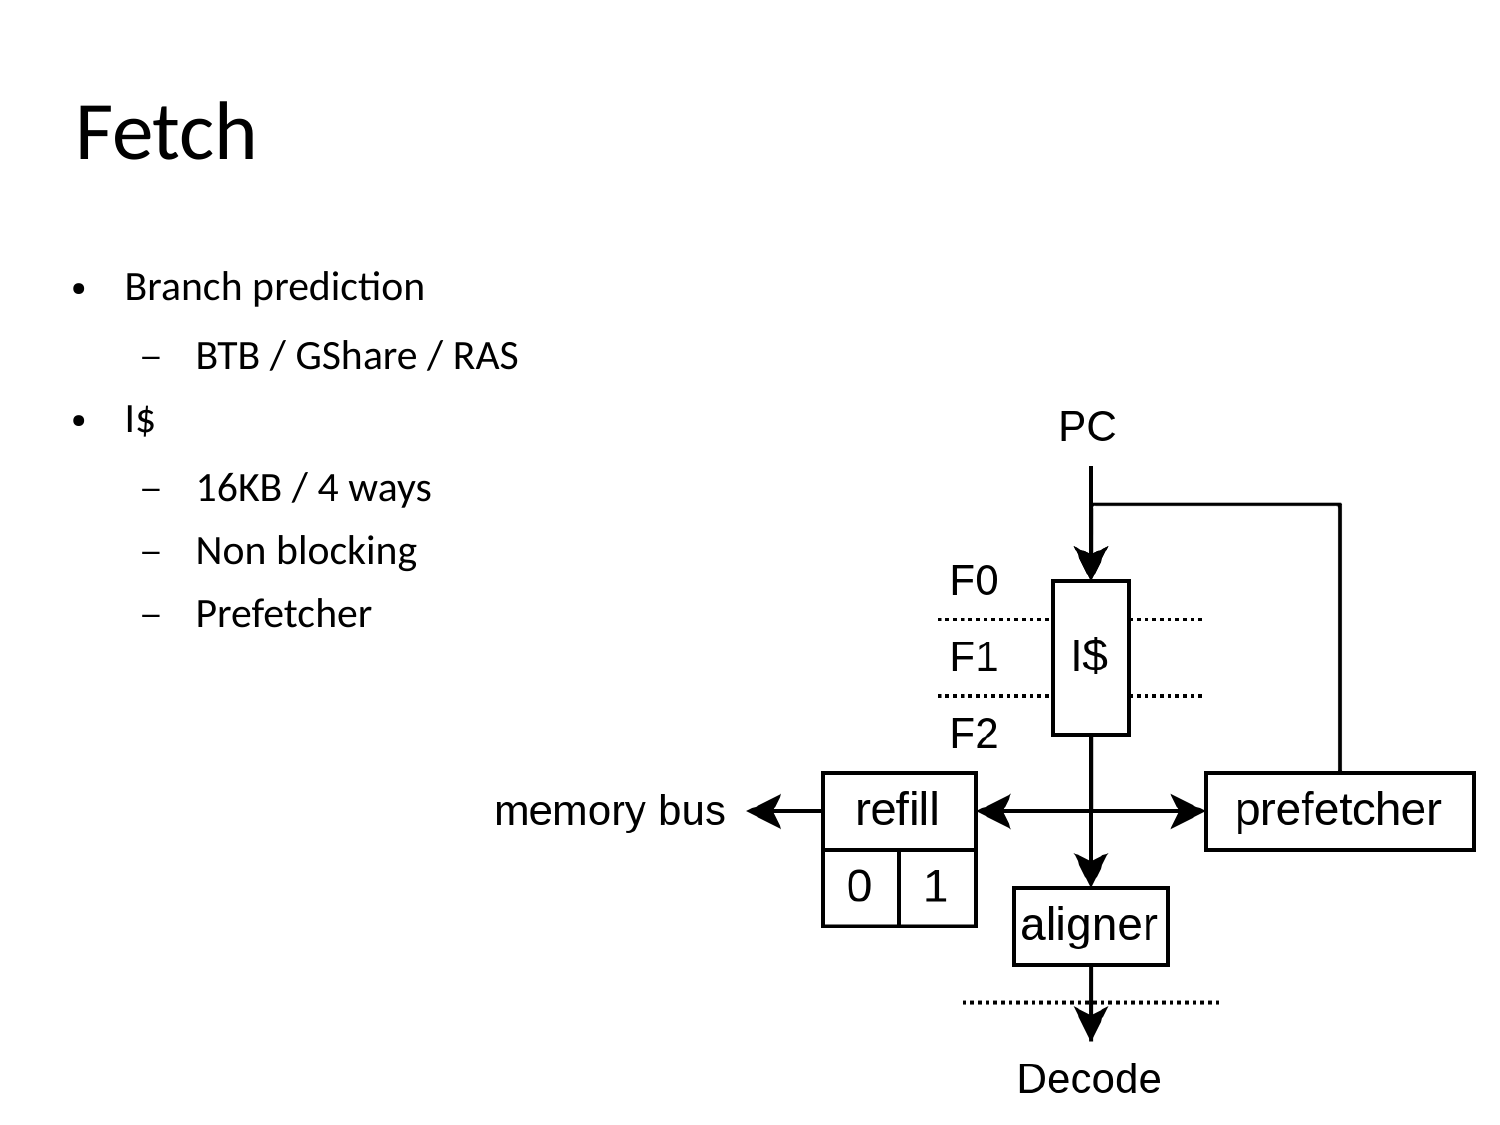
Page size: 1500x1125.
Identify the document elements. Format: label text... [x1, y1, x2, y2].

title Fetch [74, 44, 1425, 200]
list Branch prediction BTB / GShare / RAS I$ 16KB / 4 ways Non blocking Prefetcher [53, 200, 1489, 1125]
picture [437, 364, 1500, 1125]
